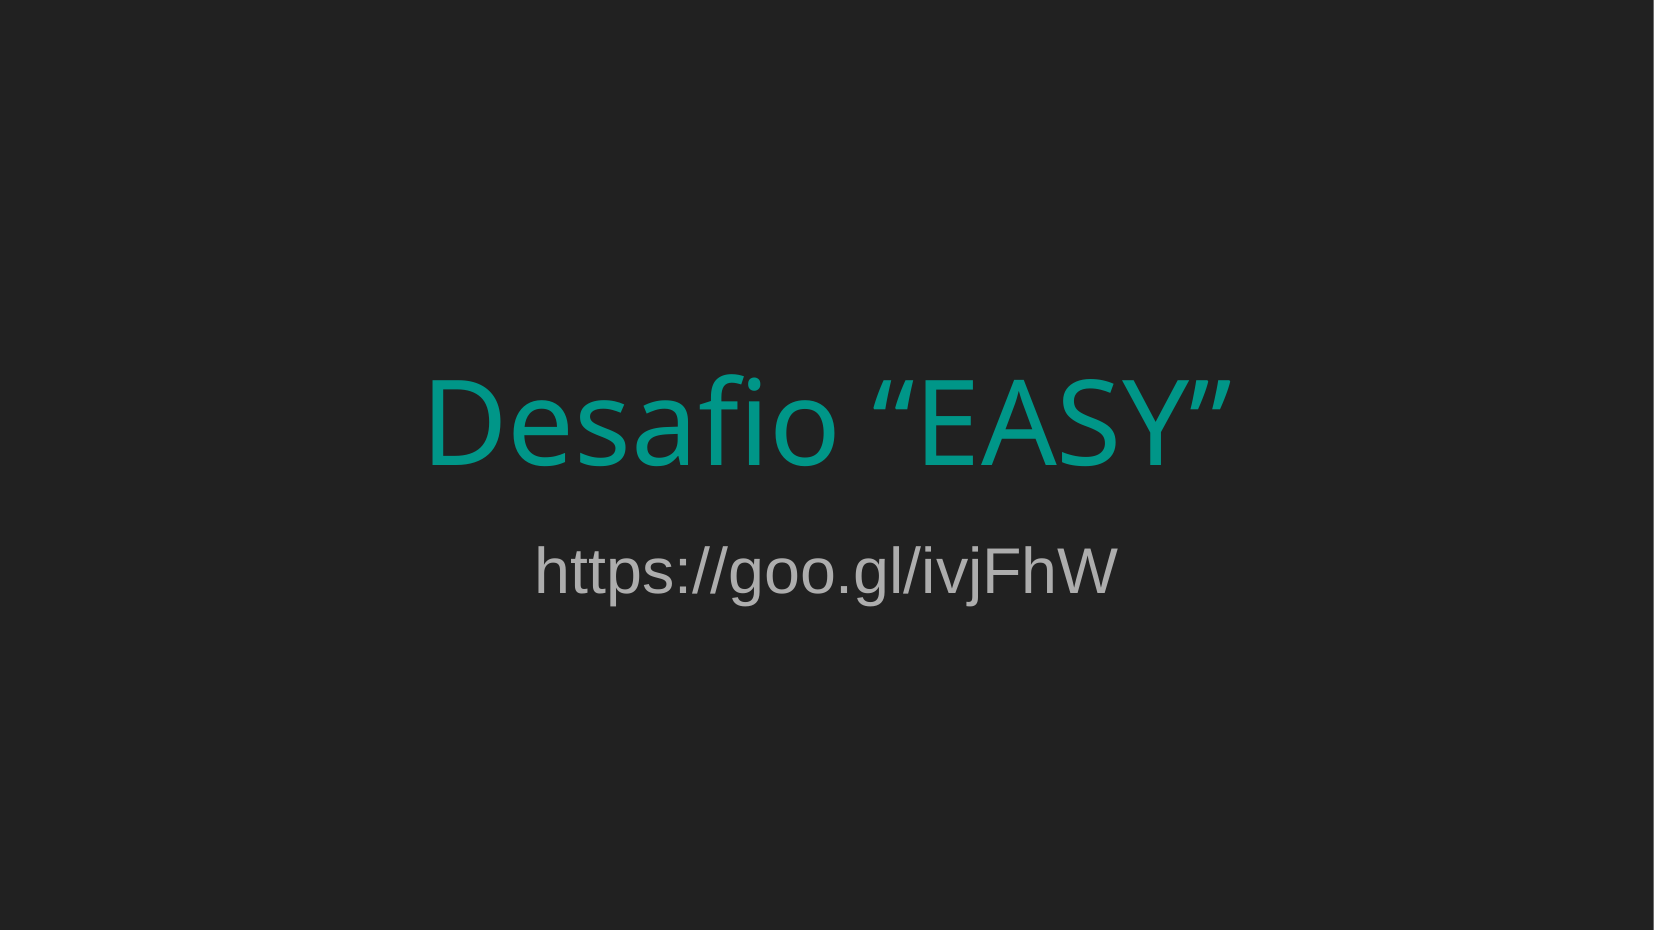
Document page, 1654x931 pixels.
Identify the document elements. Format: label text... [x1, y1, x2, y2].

title Desafio “EASY” [56, 134, 1598, 506]
subtitle https://goo.gl/ivjFhW [56, 512, 1598, 656]
